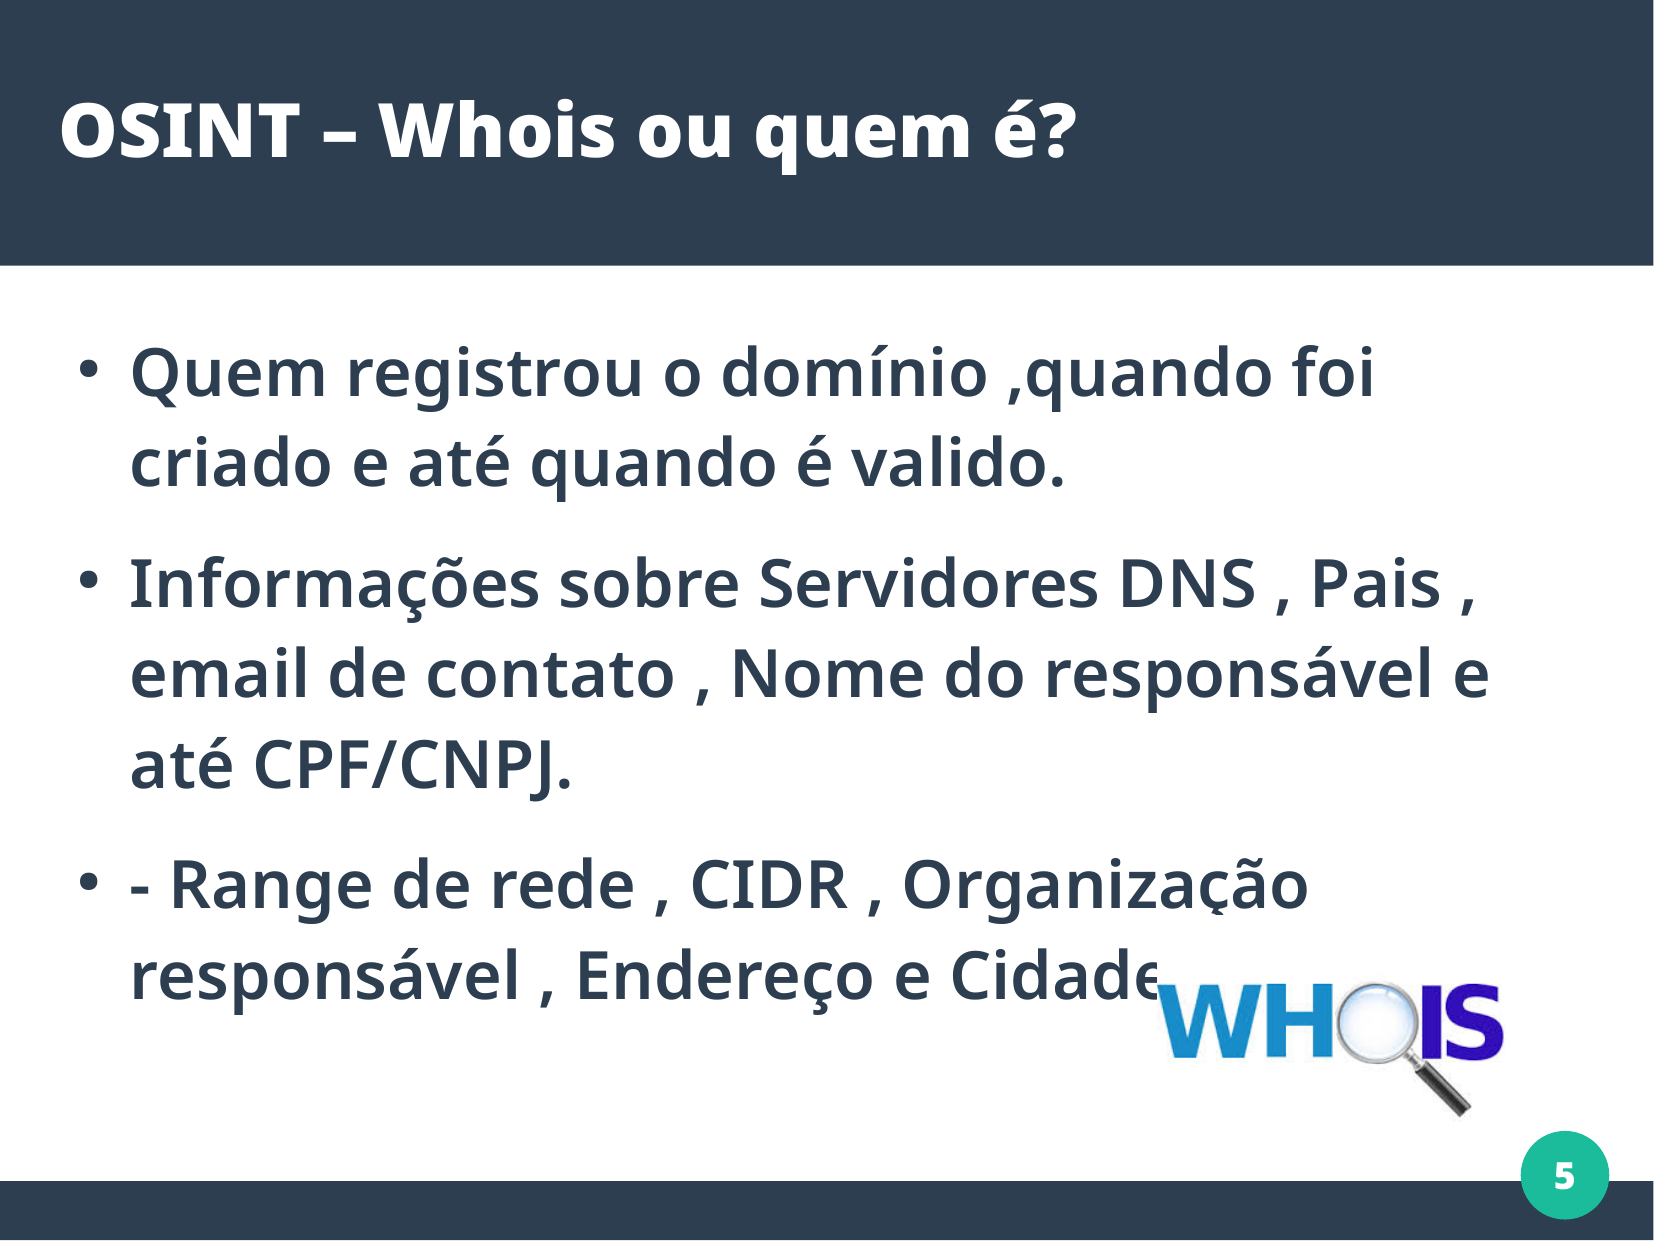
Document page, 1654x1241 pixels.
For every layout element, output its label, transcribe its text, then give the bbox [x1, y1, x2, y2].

list Quem registrou o domínio ,quando foi criado e até quando é valido. Informações sobre Servidores DNS , Pais , email de contato , Nome do responsável e até CPF/CNPJ. - Range de rede , CIDR , Organização responsável , Endereço e Cidade. [59, 324, 1595, 1152]
picture [1157, 915, 1506, 1133]
title OSINT – Whois ou quem é? [59, 49, 1595, 207]
